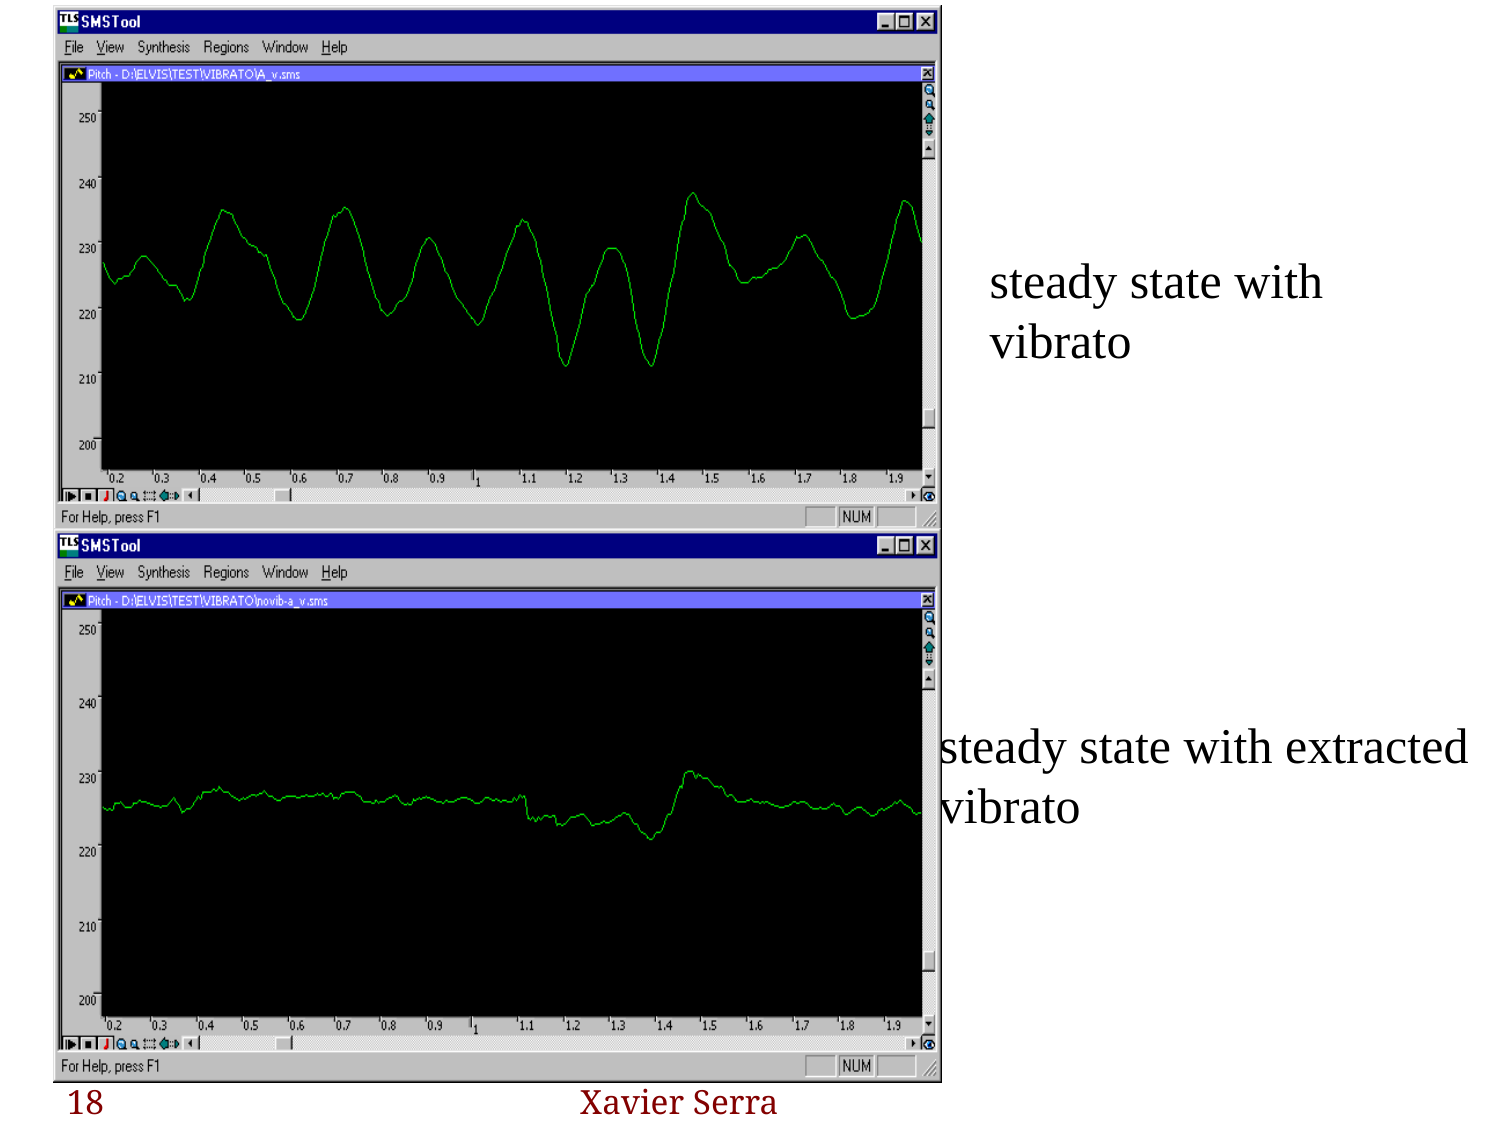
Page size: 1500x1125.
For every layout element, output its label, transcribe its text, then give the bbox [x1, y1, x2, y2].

text_box steady state with vibrato [974, 237, 1351, 377]
footer Xavier Serra [580, 1084, 936, 1114]
picture [53, 5, 942, 1084]
slide_number <number> [66, 1084, 255, 1119]
text_box steady state with extracted vibrato [942, 702, 1497, 842]
